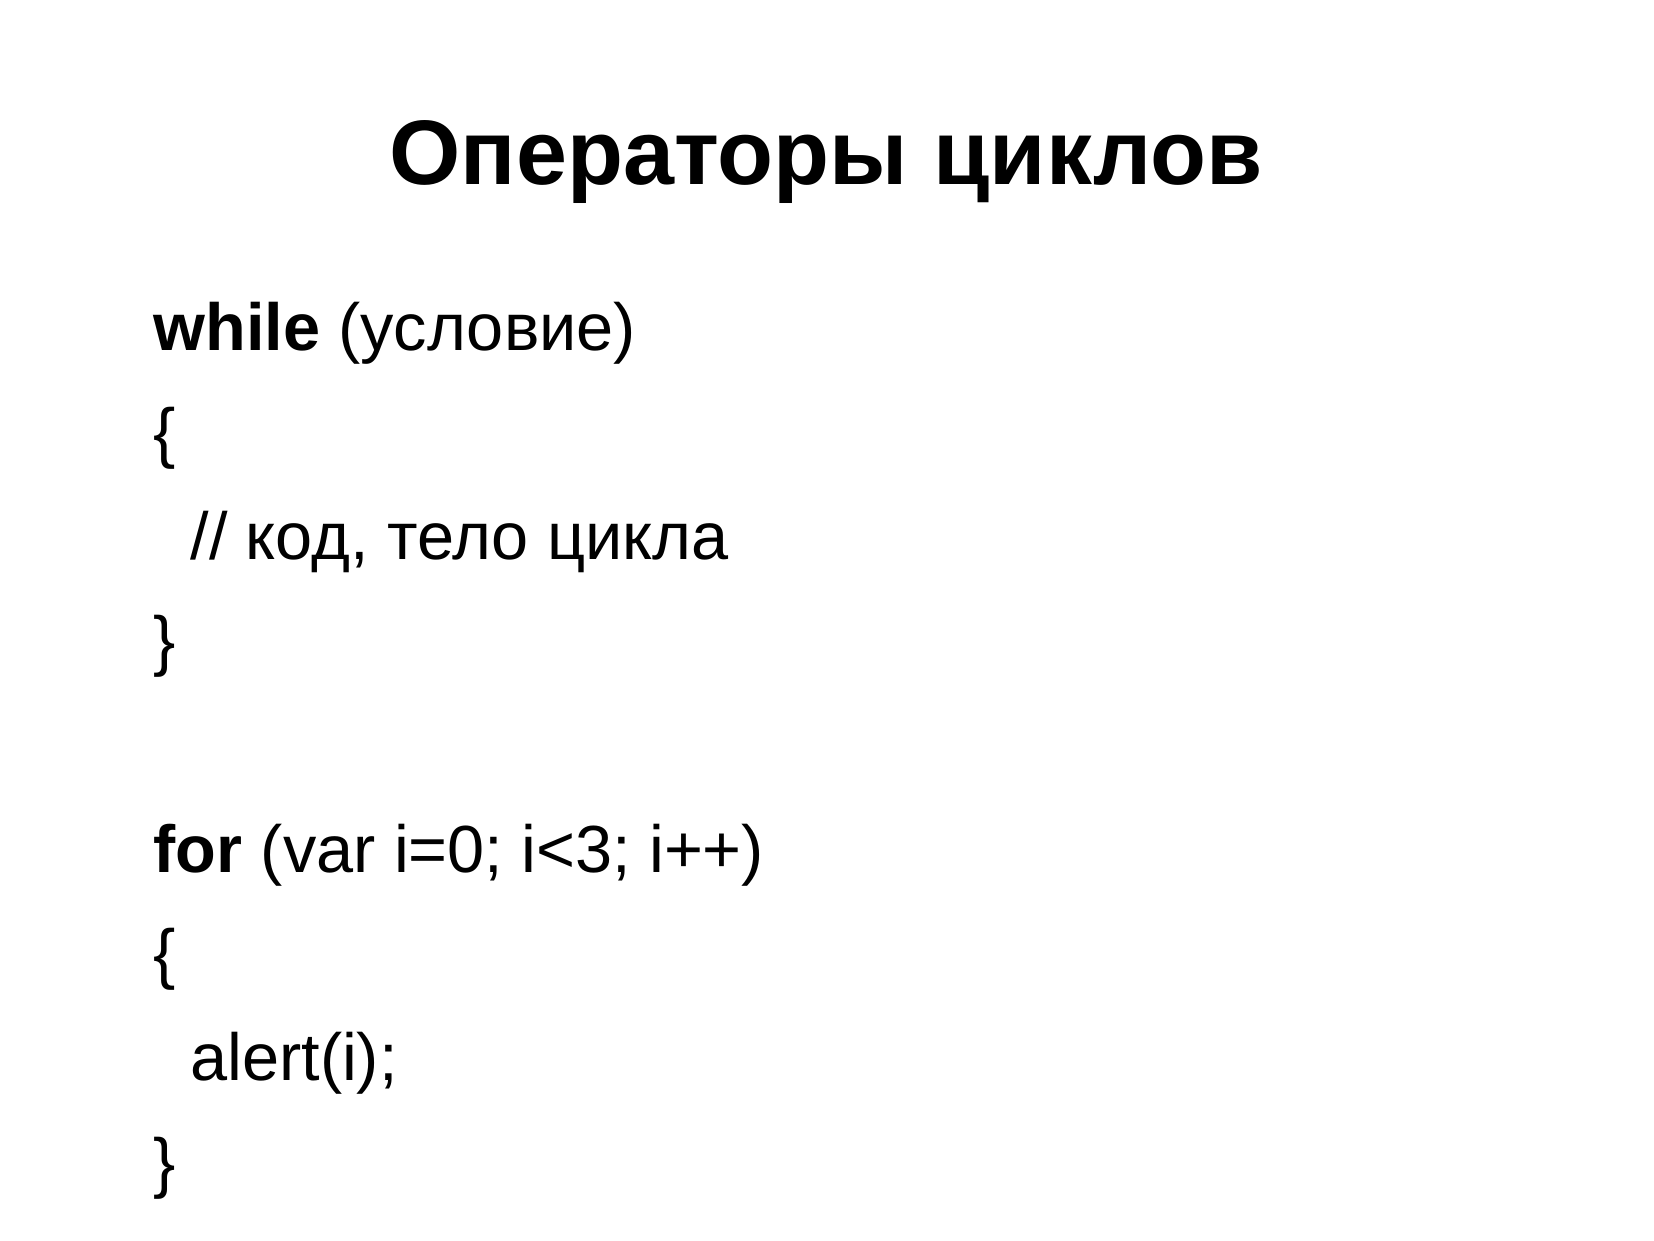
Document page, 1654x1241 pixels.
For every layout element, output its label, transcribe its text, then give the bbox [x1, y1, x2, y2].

title Операторы циклов [82, 49, 1571, 257]
list while (условие) { // код, тело цикла } for (var i=0; i<3; i++) { alert(i); } [82, 290, 1571, 1200]
